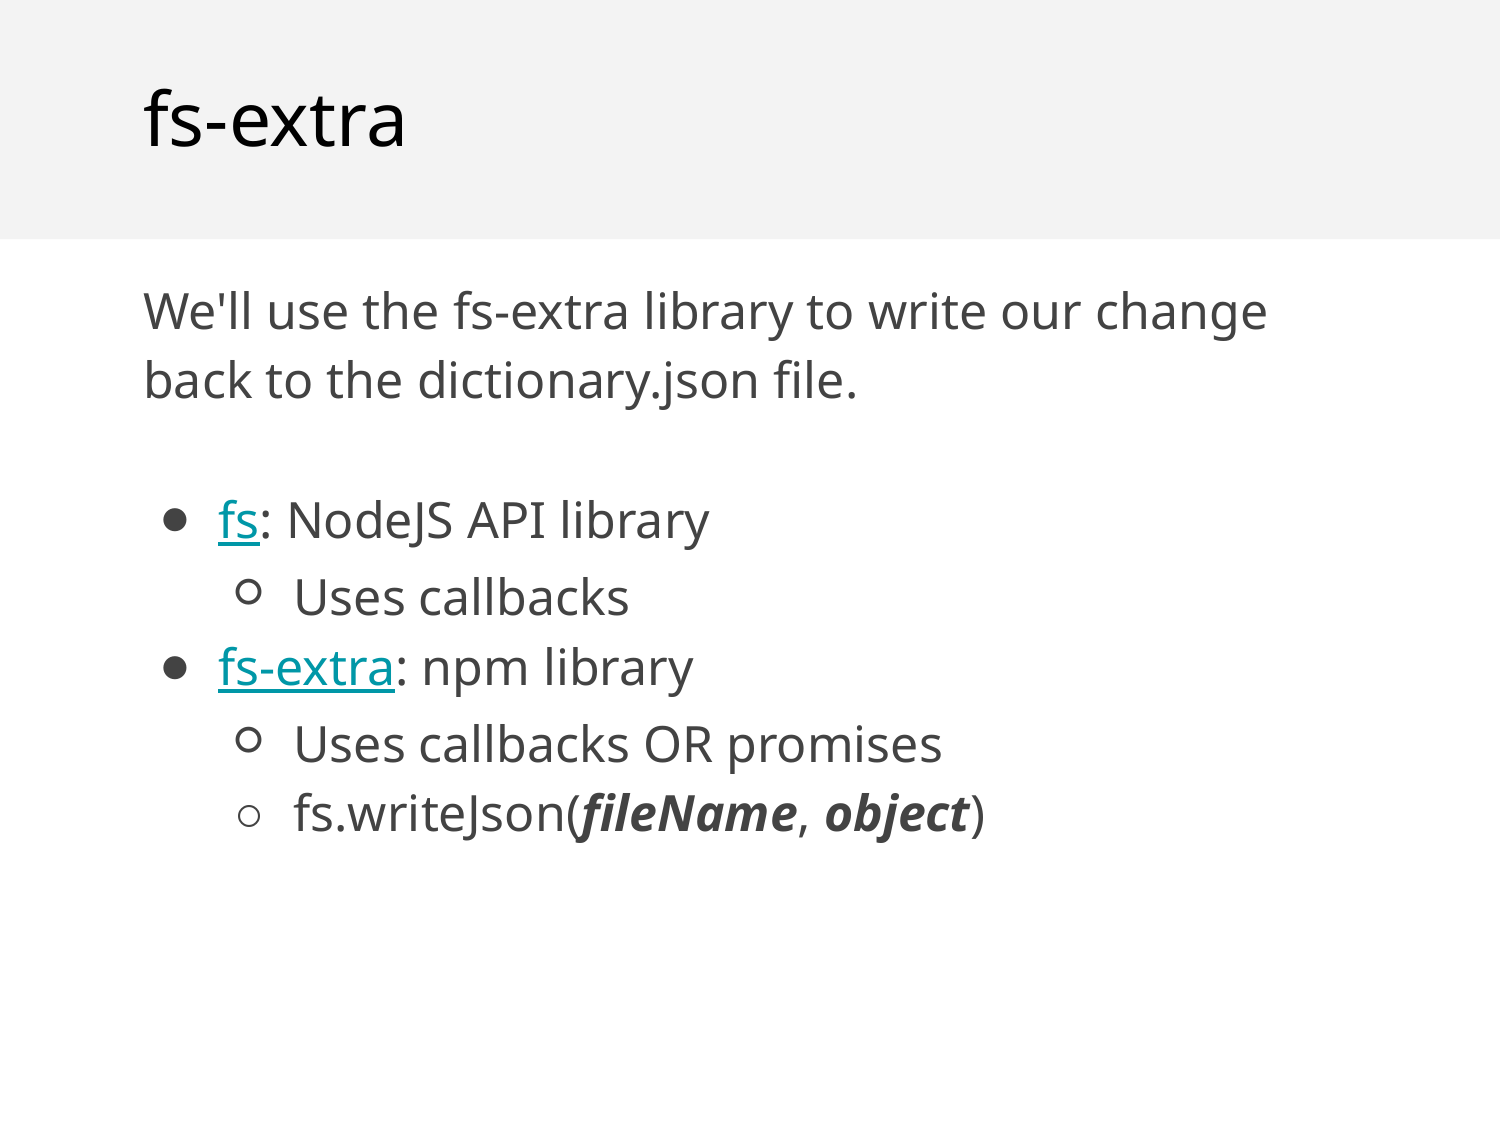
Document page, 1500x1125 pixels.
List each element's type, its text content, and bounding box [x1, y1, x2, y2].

title fs-extra [128, 56, 1372, 183]
list We'll use the fs-extra library to write our change back to the dictionary.json file. fs: NodeJS API library Uses callbacks fs-extra: npm library Uses callbacks OR promises fs.writeJson(fileName, object) [128, 255, 1372, 1004]
